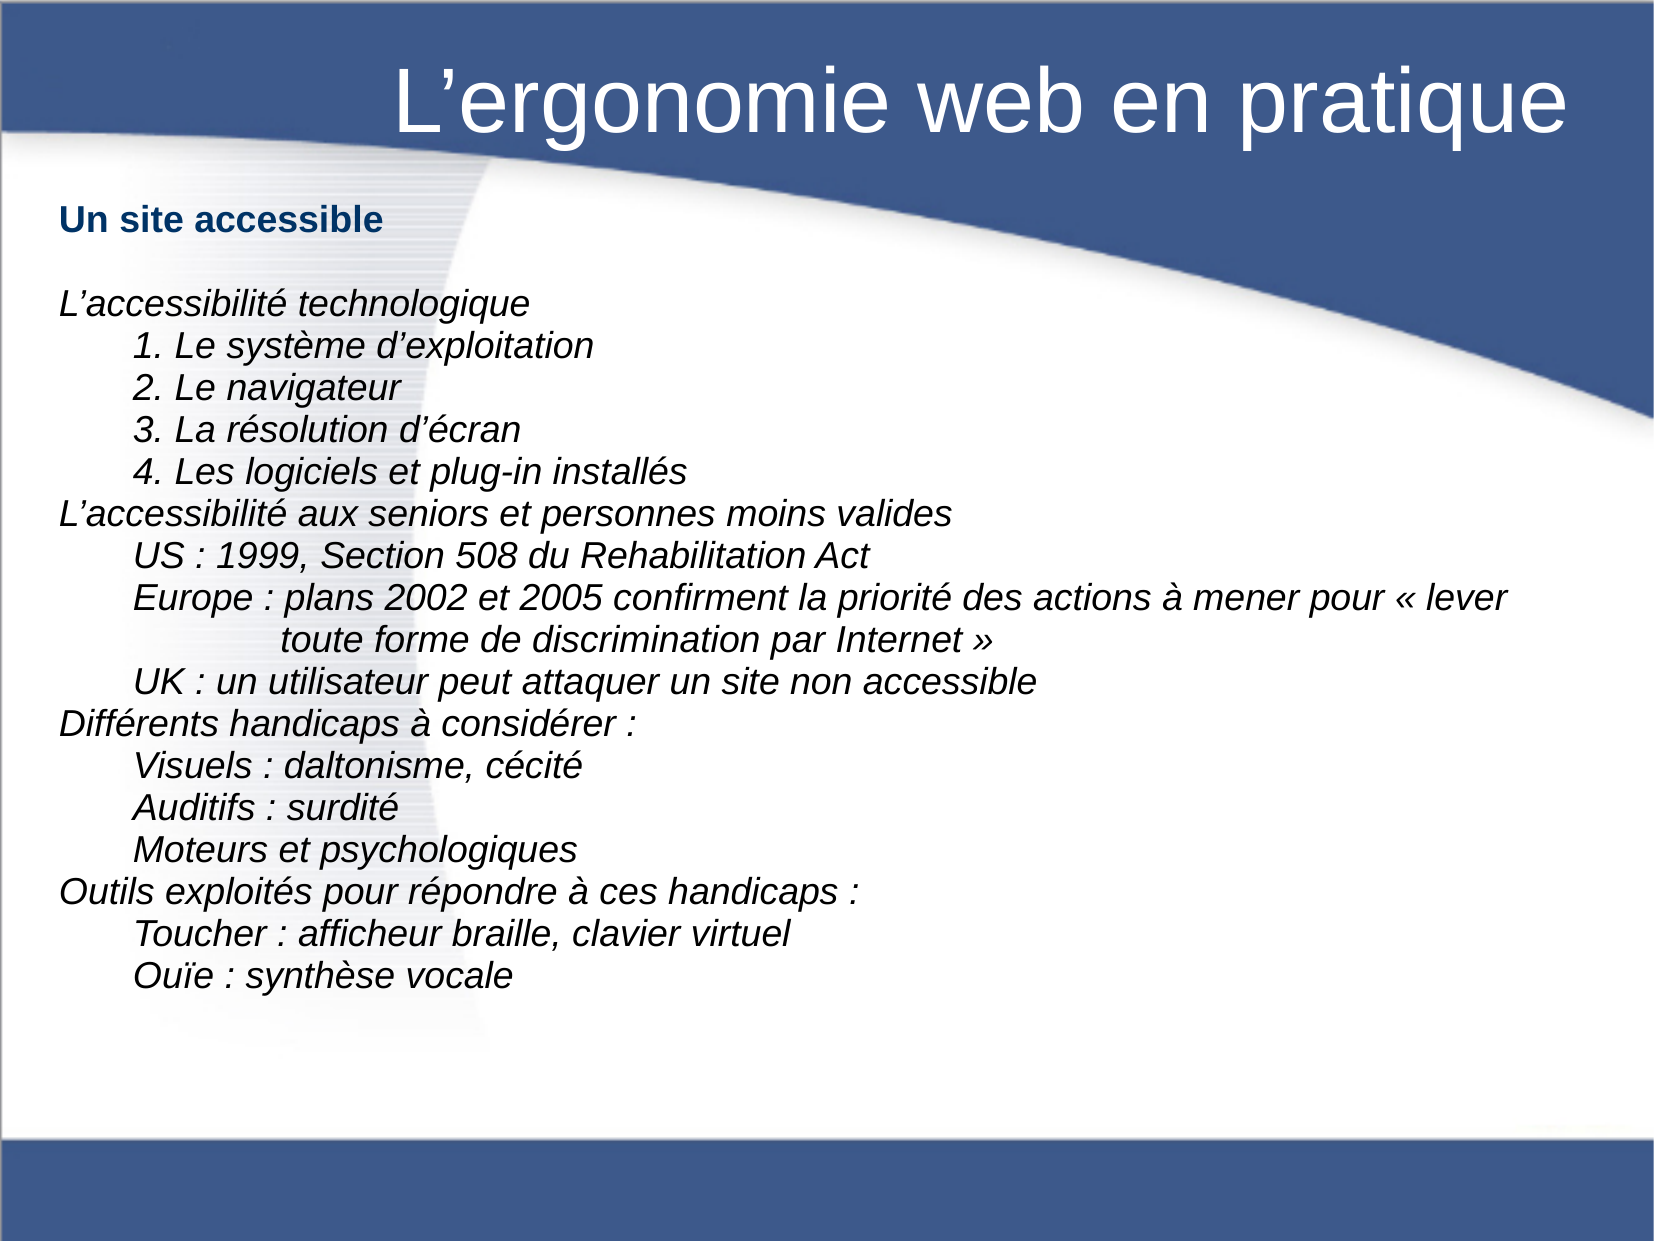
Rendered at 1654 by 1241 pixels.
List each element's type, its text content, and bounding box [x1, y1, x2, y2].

picture [0, 0, 1654, 1241]
title L’ergonomie web en pratique [82, 49, 1571, 198]
text_box Un site accessible L’accessibilité technologique 1. Le système d’exploitation 2. Le navigateur 3. La résolution d’écran 4. Les logiciels et plug-in installés L’accessibilité aux seniors et personnes moins valides US : 1999, Section 508 du Rehabilitation Act Europe : plans 2002 et 2005 confirment la priorité des actions à mener pour « lever toute forme de discrimination par Internet » UK : un utilisateur peut attaquer un site non accessible Différents handicaps à considérer : Visuels : daltonisme, cécité Auditifs : surdité Moteurs et psychologiques Outils exploités pour répondre à ces handicaps : Toucher : afficheur braille, clavier virtuel Ouïe : synthèse vocale [59, 198, 1583, 1146]
